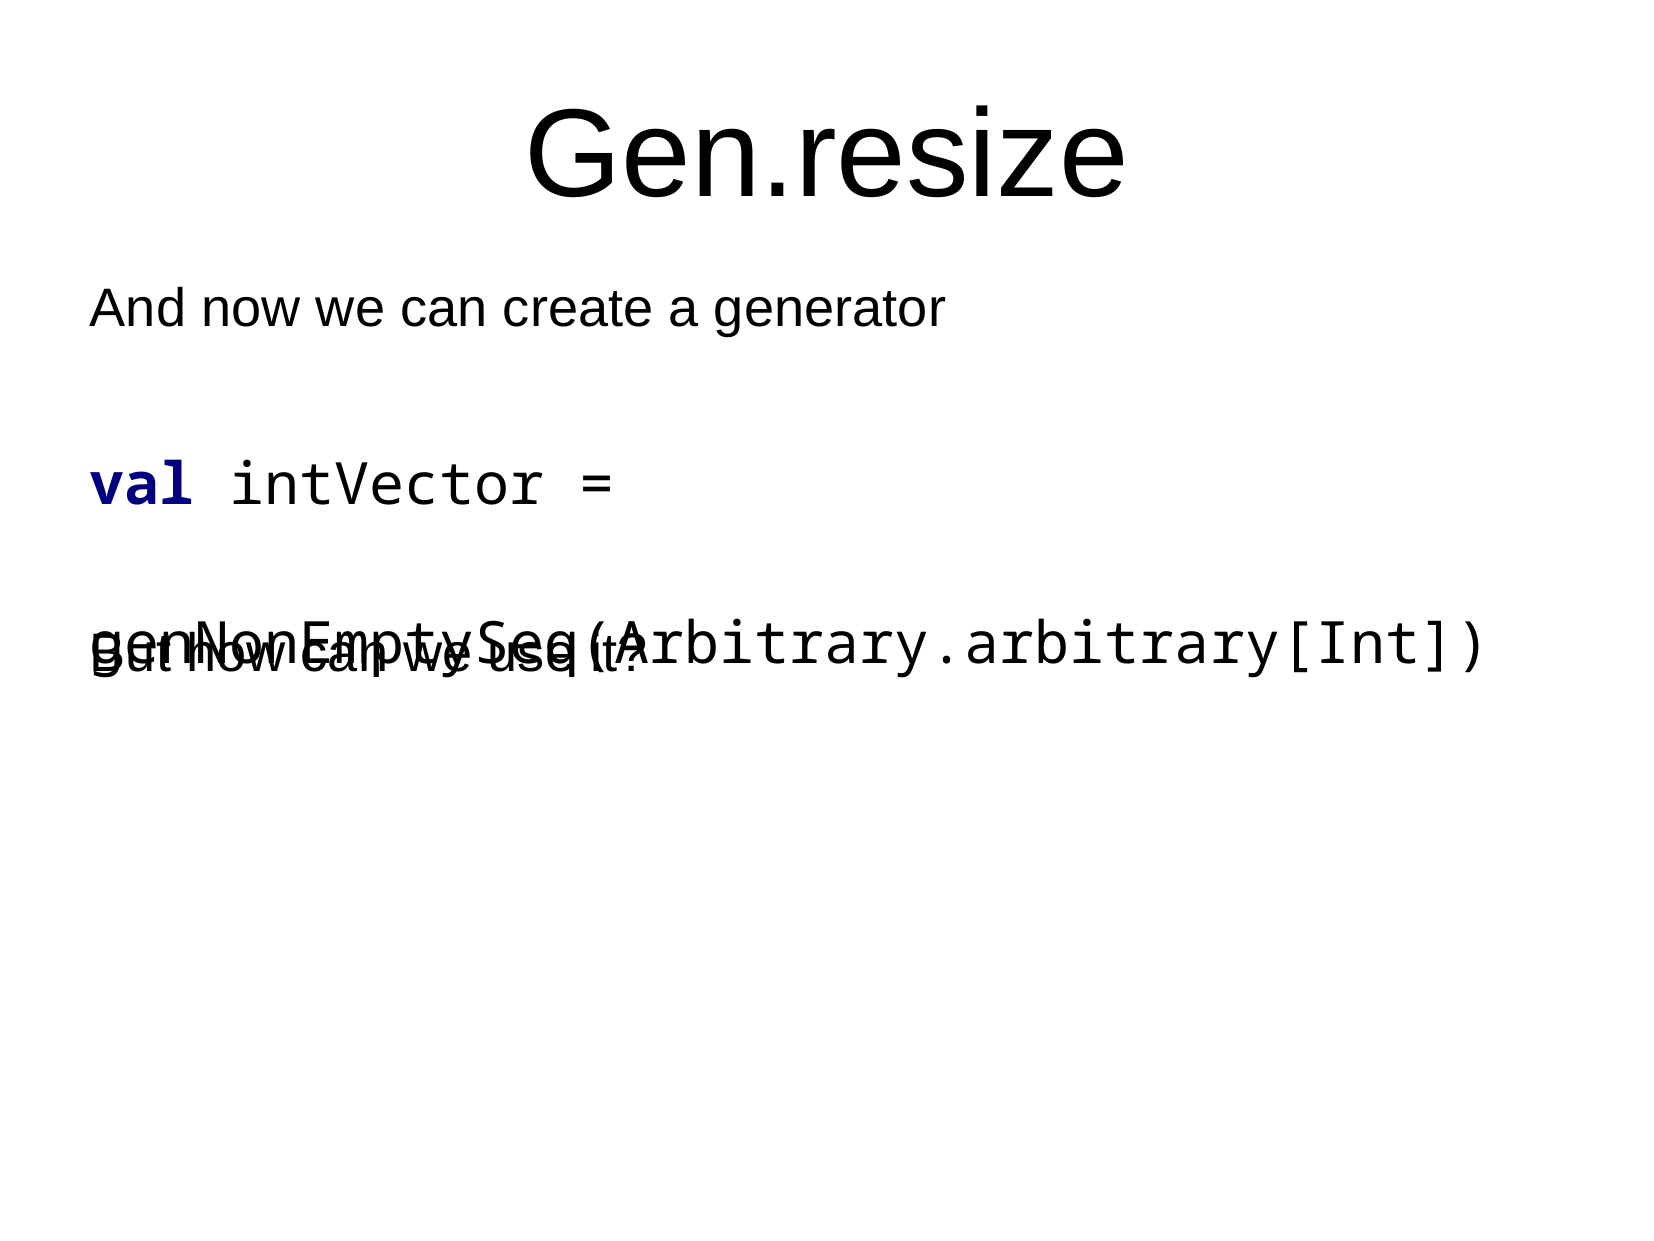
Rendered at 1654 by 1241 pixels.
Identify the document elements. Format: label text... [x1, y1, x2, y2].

title Gen.resize [82, 49, 1571, 257]
text_box val intVector = genNonEmptySeq(Arbitrary.arbitrary[Int]) [75, 435, 1531, 586]
text_box And now we can create a generator [75, 270, 1561, 391]
text_box But how can we use it? [75, 615, 1561, 736]
